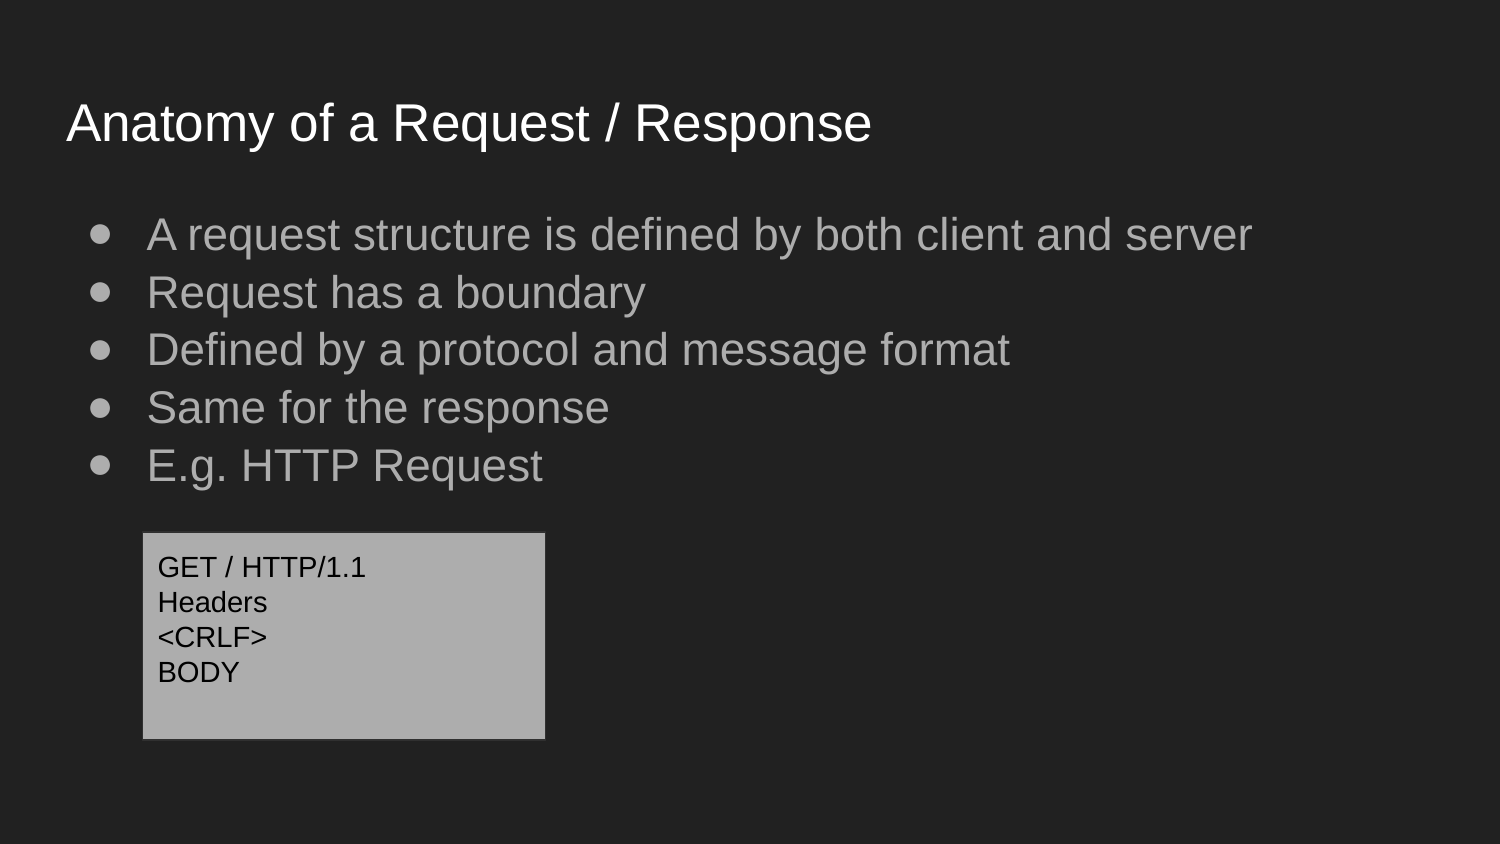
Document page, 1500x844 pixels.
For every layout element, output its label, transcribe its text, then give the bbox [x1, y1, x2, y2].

text_box GET / HTTP/1.1 Headers <CRLF> BODY [142, 532, 546, 741]
list A request structure is defined by both client and server Request has a boundary Defined by a protocol and message format Same for the response E.g. HTTP Request [56, 186, 1455, 493]
title Anatomy of a Request / Response [51, 72, 1449, 167]
